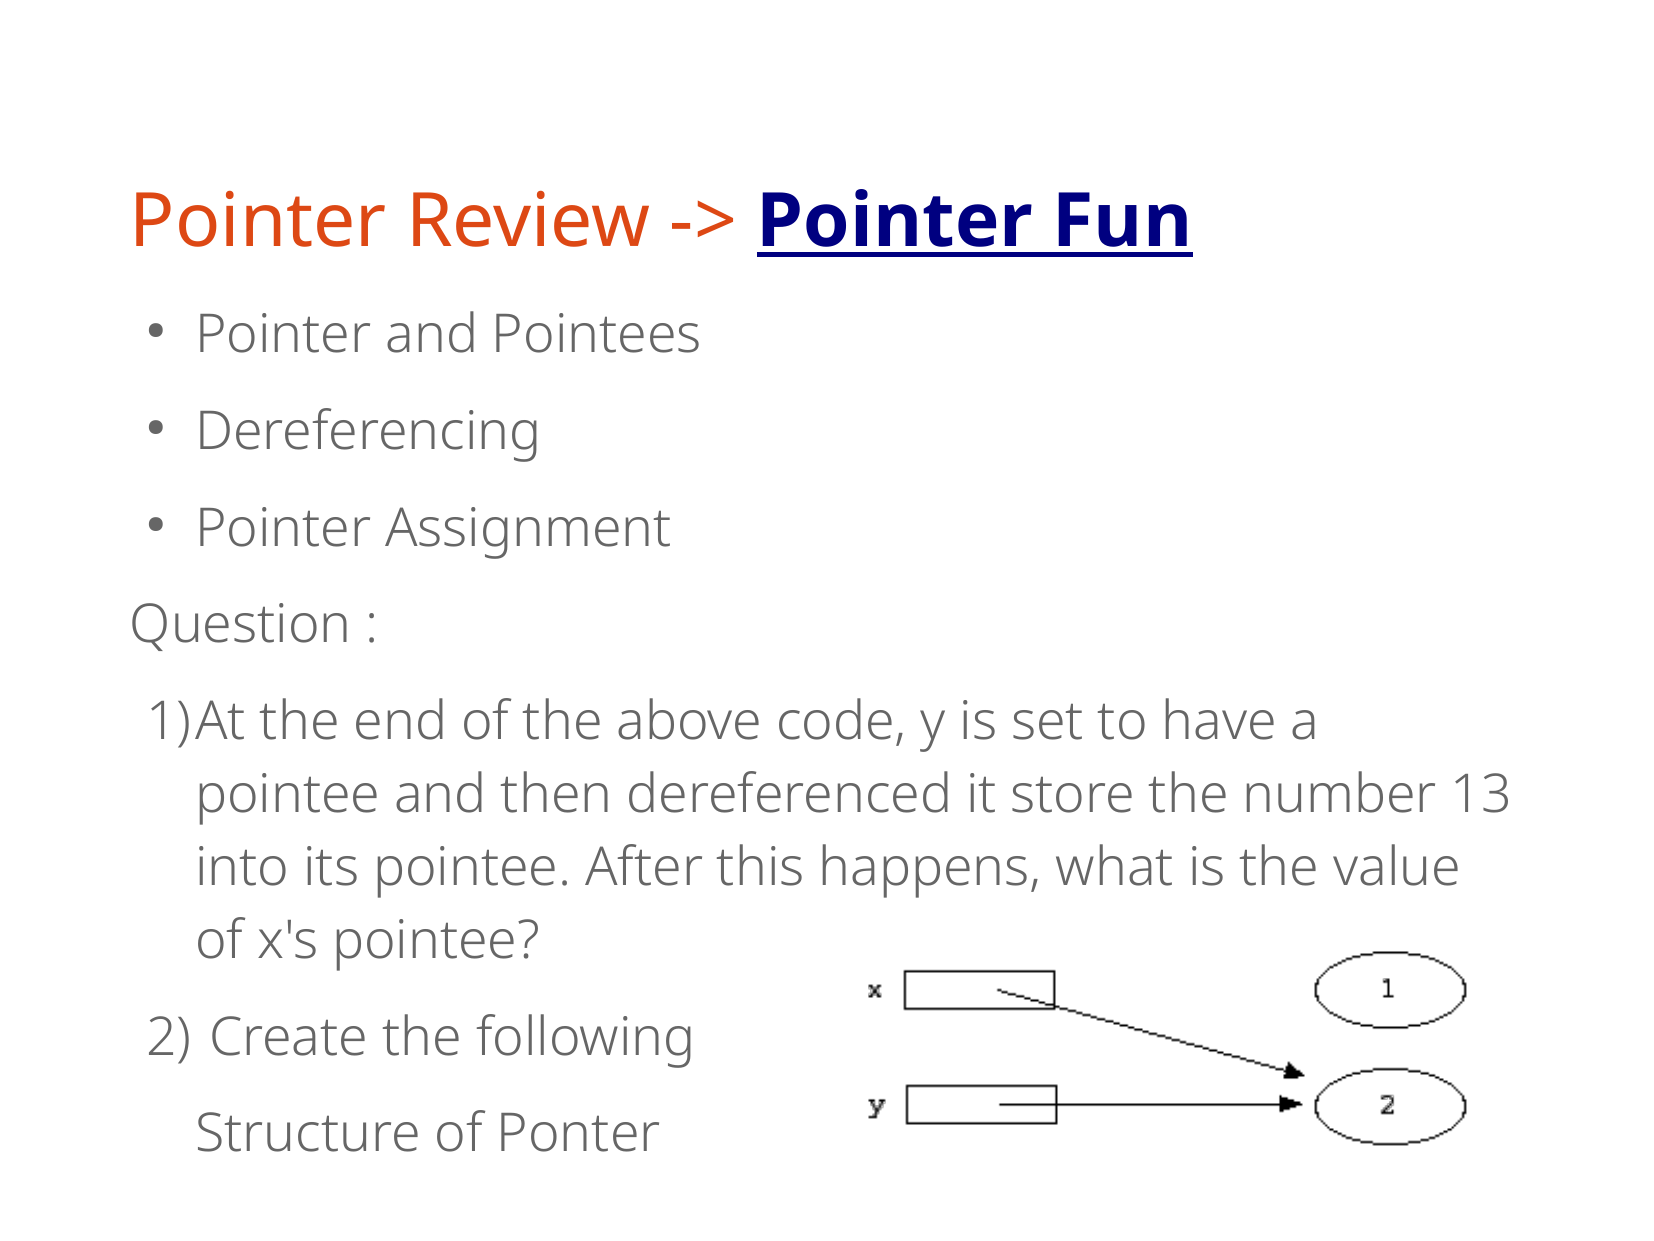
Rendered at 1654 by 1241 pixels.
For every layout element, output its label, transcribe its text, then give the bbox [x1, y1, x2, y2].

list Pointer and Pointees Dereferencing Pointer Assignment Question : At the end of the above code, y is set to have a pointee and then dereferenced it store the number 13 into its pointee. After this happens, what is the value of x's pointee? Create the following Structure of Ponter [129, 295, 1518, 1170]
title Pointer Review -> Pointer Fun [129, 153, 1518, 281]
picture [865, 950, 1473, 1152]
